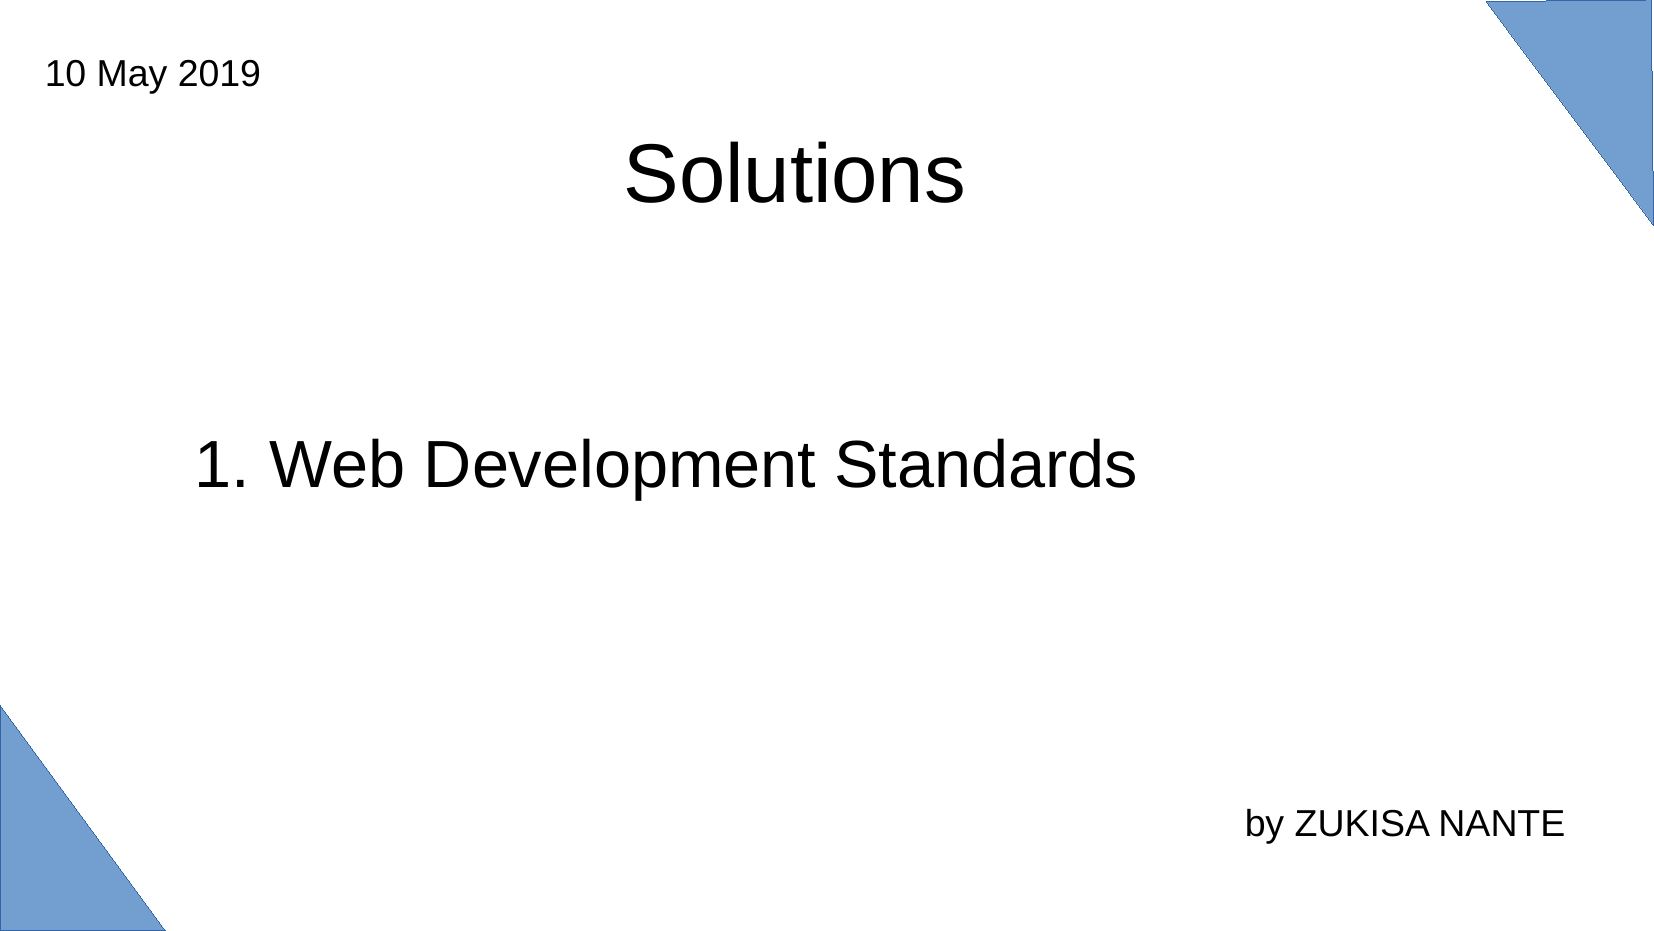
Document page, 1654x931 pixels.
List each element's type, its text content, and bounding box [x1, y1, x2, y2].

text_box 1. Web Development Standards [180, 420, 1231, 660]
text_box Solutions [45, 120, 1546, 271]
text_box 10 May 2019 [30, 45, 421, 102]
text_box [1080, 795, 1654, 866]
text_box by ZUKISA NANTE [1230, 795, 1621, 852]
text_box [0, 705, 166, 931]
text_box [1486, 0, 1654, 226]
